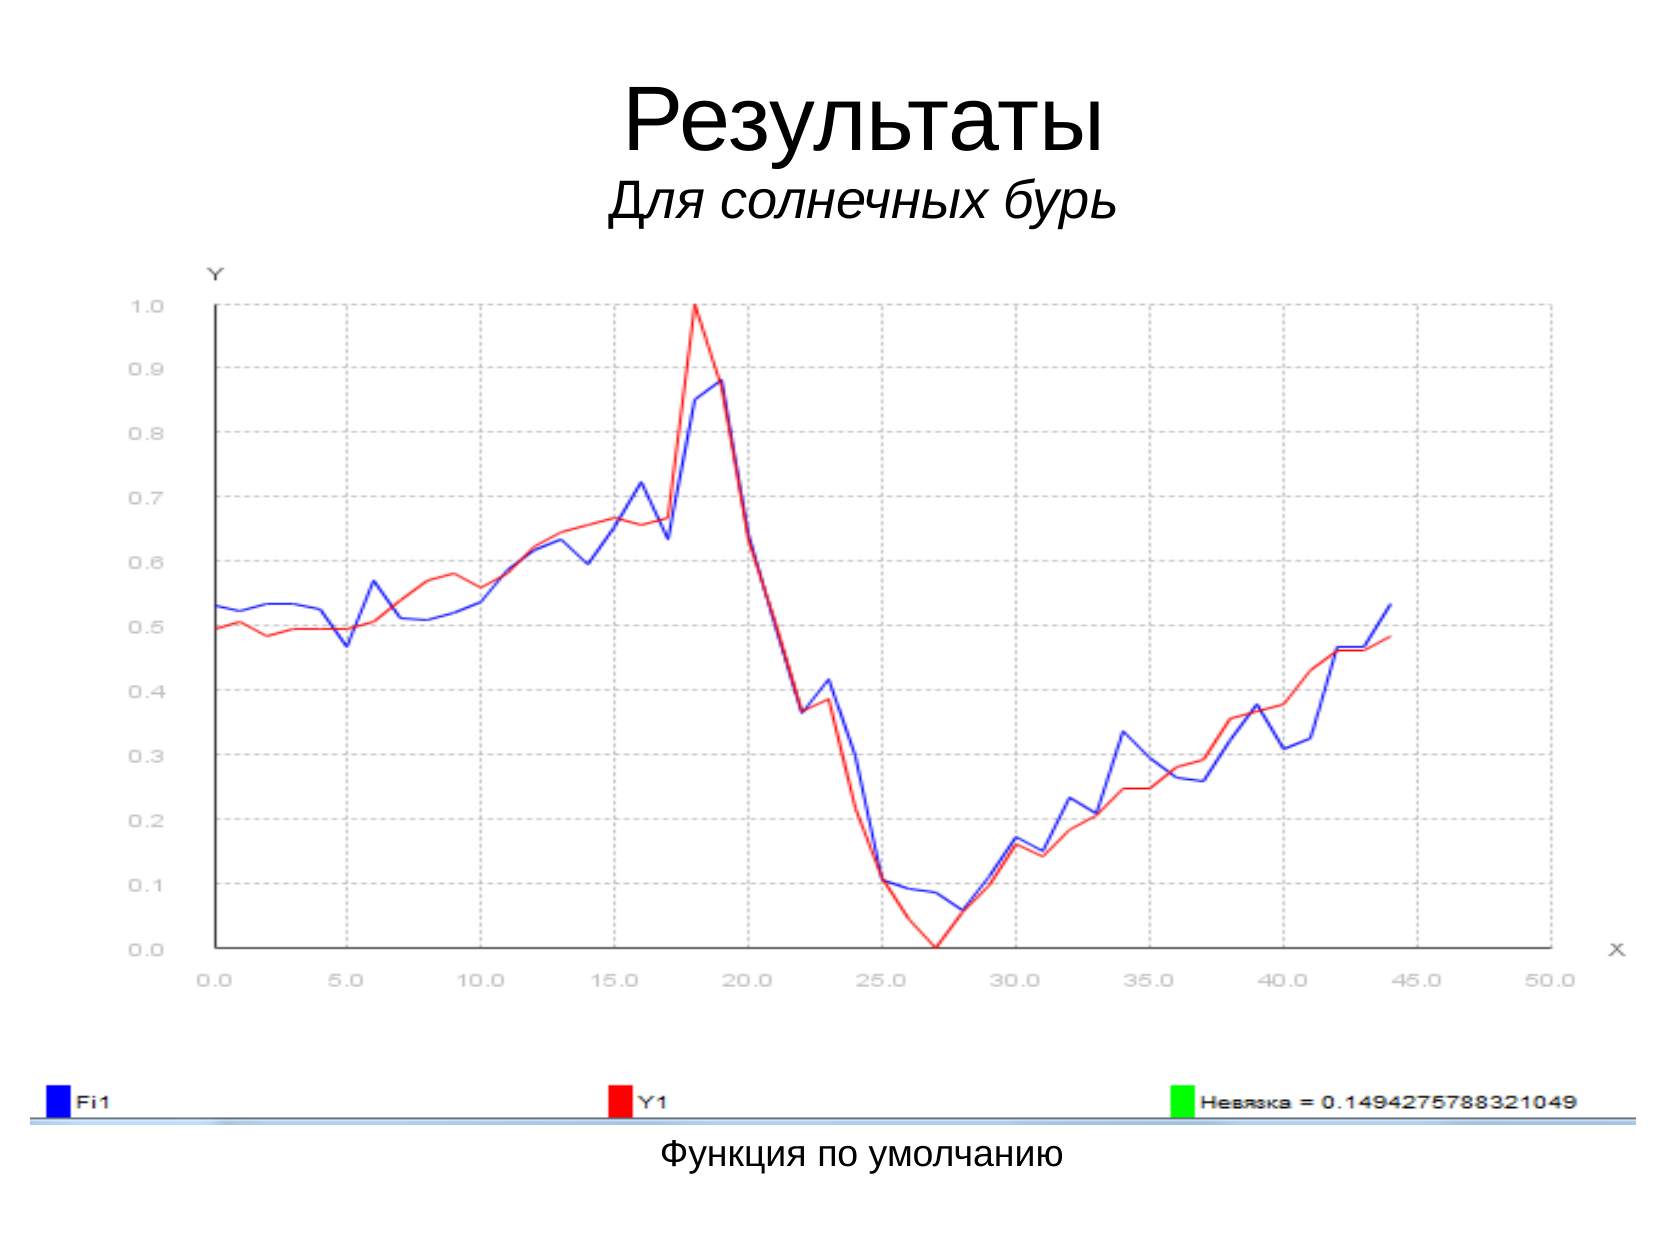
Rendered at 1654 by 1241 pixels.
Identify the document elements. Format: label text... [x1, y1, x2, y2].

text_box Функция по умолчанию [645, 1125, 1201, 1182]
title Результаты Для солнечных бурь [120, 45, 1609, 253]
picture [30, 209, 1636, 1126]
